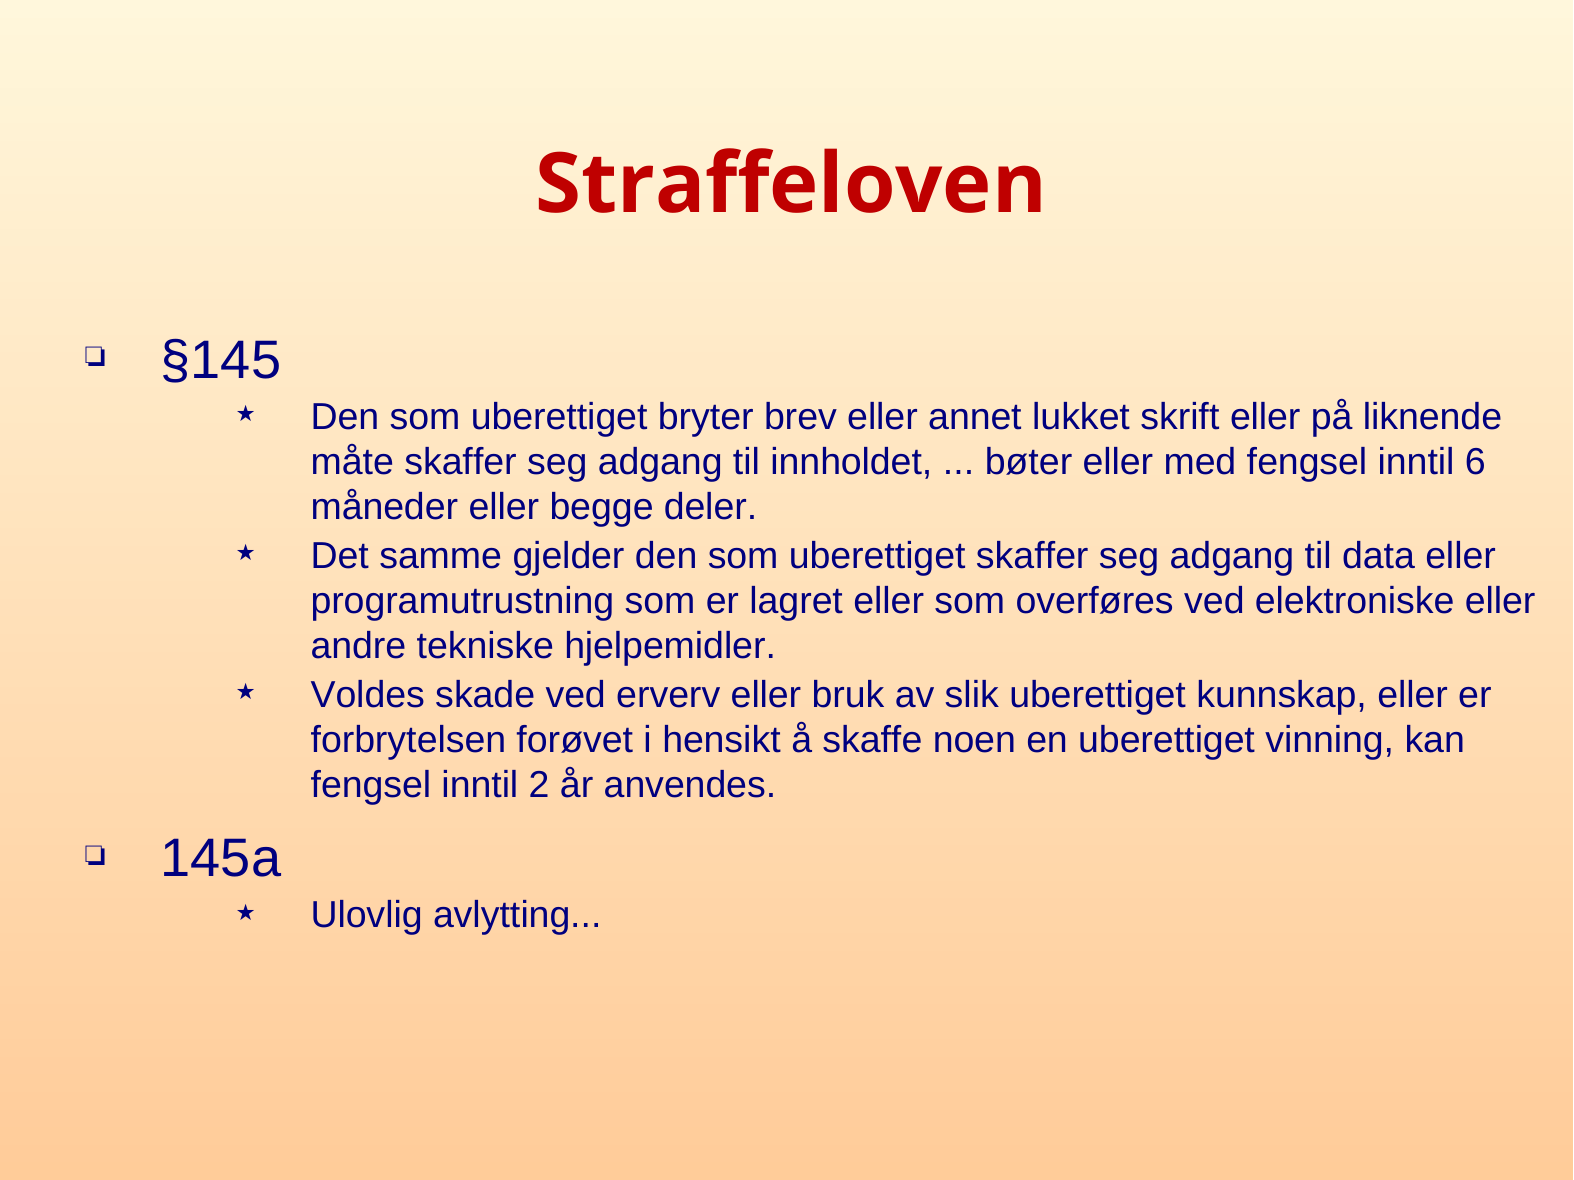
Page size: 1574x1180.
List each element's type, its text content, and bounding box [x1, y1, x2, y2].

list §145 Den som uberettiget bryter brev eller annet lukket skrift eller på liknende måte skaffer seg adgang til innholdet, ... bøter eller med fengsel inntil 6 måneder eller begge deler. Det samme gjelder den som uberettiget skaffer seg adgang til data eller programutrustning som er lagret eller som overføres ved elektroniske eller andre tekniske hjelpemidler. Voldes skade ved erverv eller bruk av slik uberettiget kunnskap, eller er forbrytelsen forøvet i hensikt å skaffe noen en uberettiget vinning, kan fengsel inntil 2 år anvendes. 145a Ulovlig avlytting... [85, 336, 1539, 1170]
title Straffeloven [39, 54, 1543, 309]
